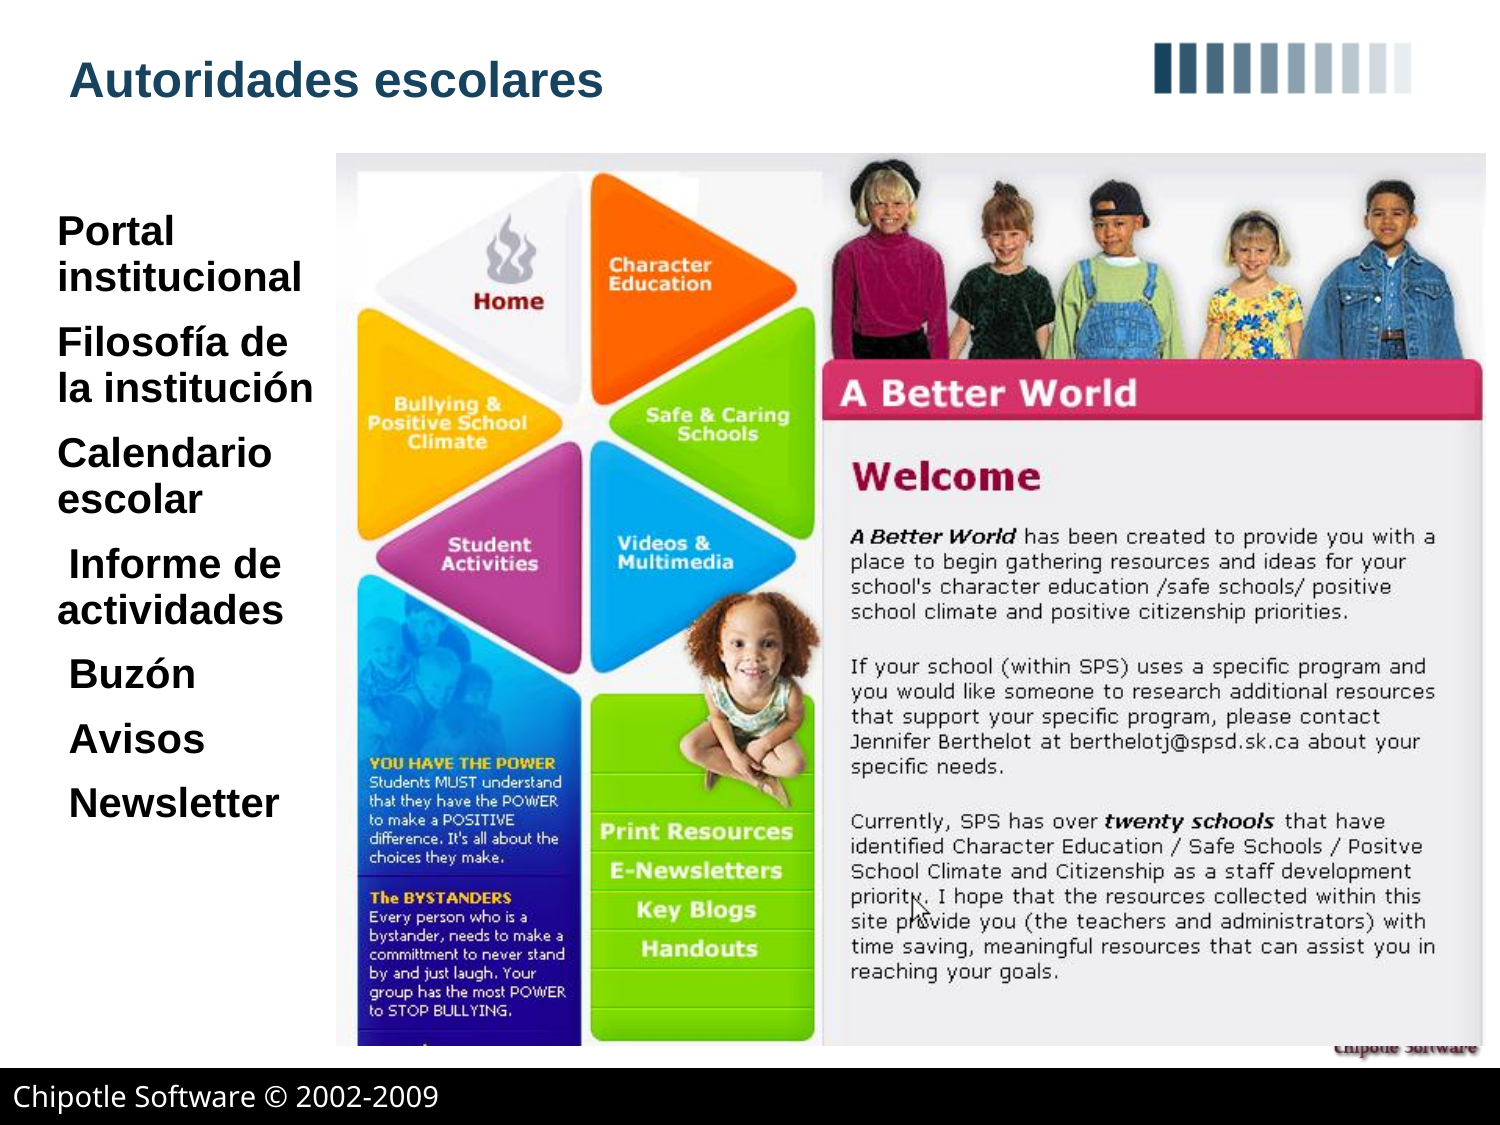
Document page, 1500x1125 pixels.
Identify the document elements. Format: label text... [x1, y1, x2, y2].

title Autoridades escolares [53, 43, 1123, 119]
picture [1126, 29, 1447, 117]
text_box Portal institucional Filosofía de la institución Calendario escolar Informe de actividades Buzón Avisos Newsletter [42, 200, 336, 835]
picture [336, 153, 1493, 1075]
